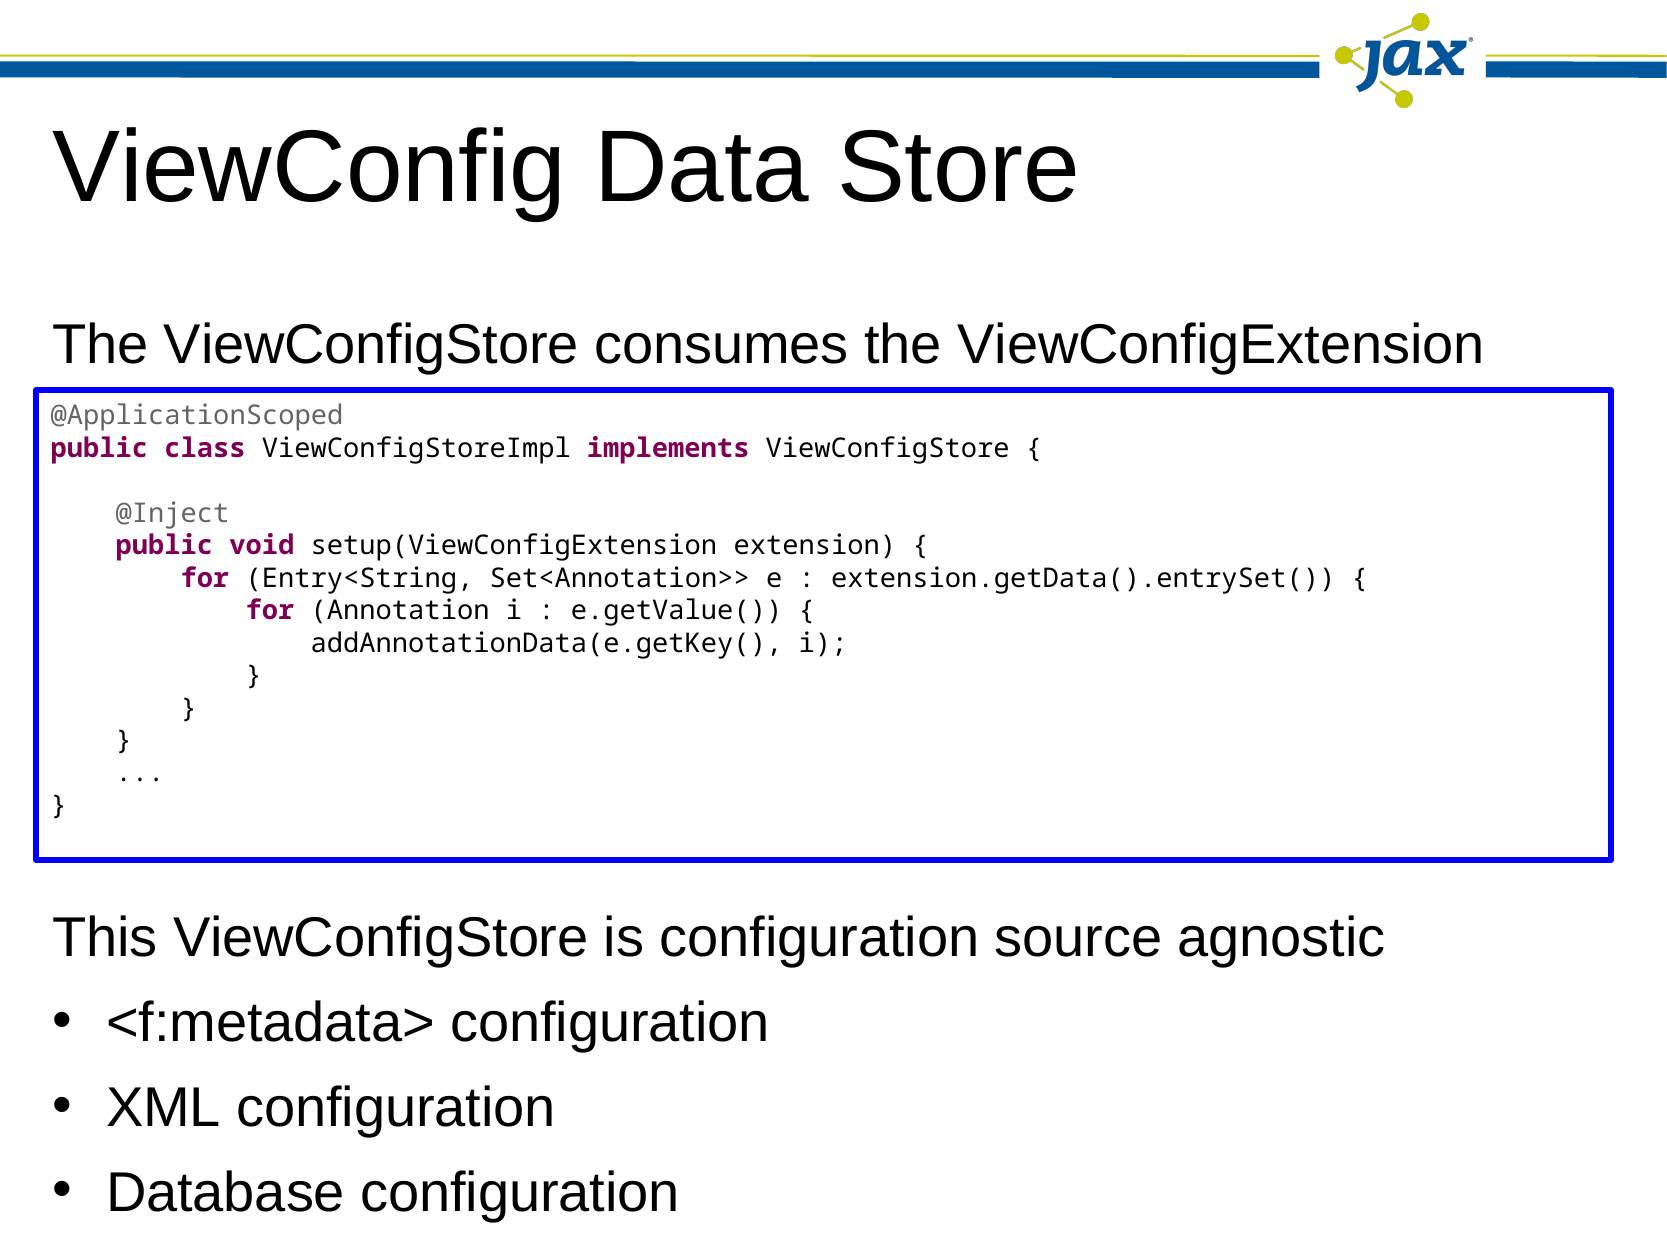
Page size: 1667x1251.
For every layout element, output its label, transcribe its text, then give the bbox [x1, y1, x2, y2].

list The ViewConfigStore consumes the ViewConfigExtension This ViewConfigStore is configuration source agnostic <f:metadata> configuration XML configuration Database configuration [37, 863, 1613, 1238]
picture [1335, 13, 1473, 91]
text_box @ApplicationScoped public class ViewConfigStoreImpl implements ViewConfigStore { @Inject public void setup(ViewConfigExtension extension) { for (Entry<String, Set<Annotation>> e : extension.getData().entrySet()) { for (Annotation i : e.getValue()) { addAnnotationData(e.getKey(), i); } } } ... } [35, 390, 1611, 860]
title ViewConfig Data Store [37, 91, 1651, 230]
list The ViewConfigStore consumes the ViewConfigExtension This ViewConfigStore is configuration source agnostic <f:metadata> configuration XML configuration Database configuration [37, 300, 1613, 387]
